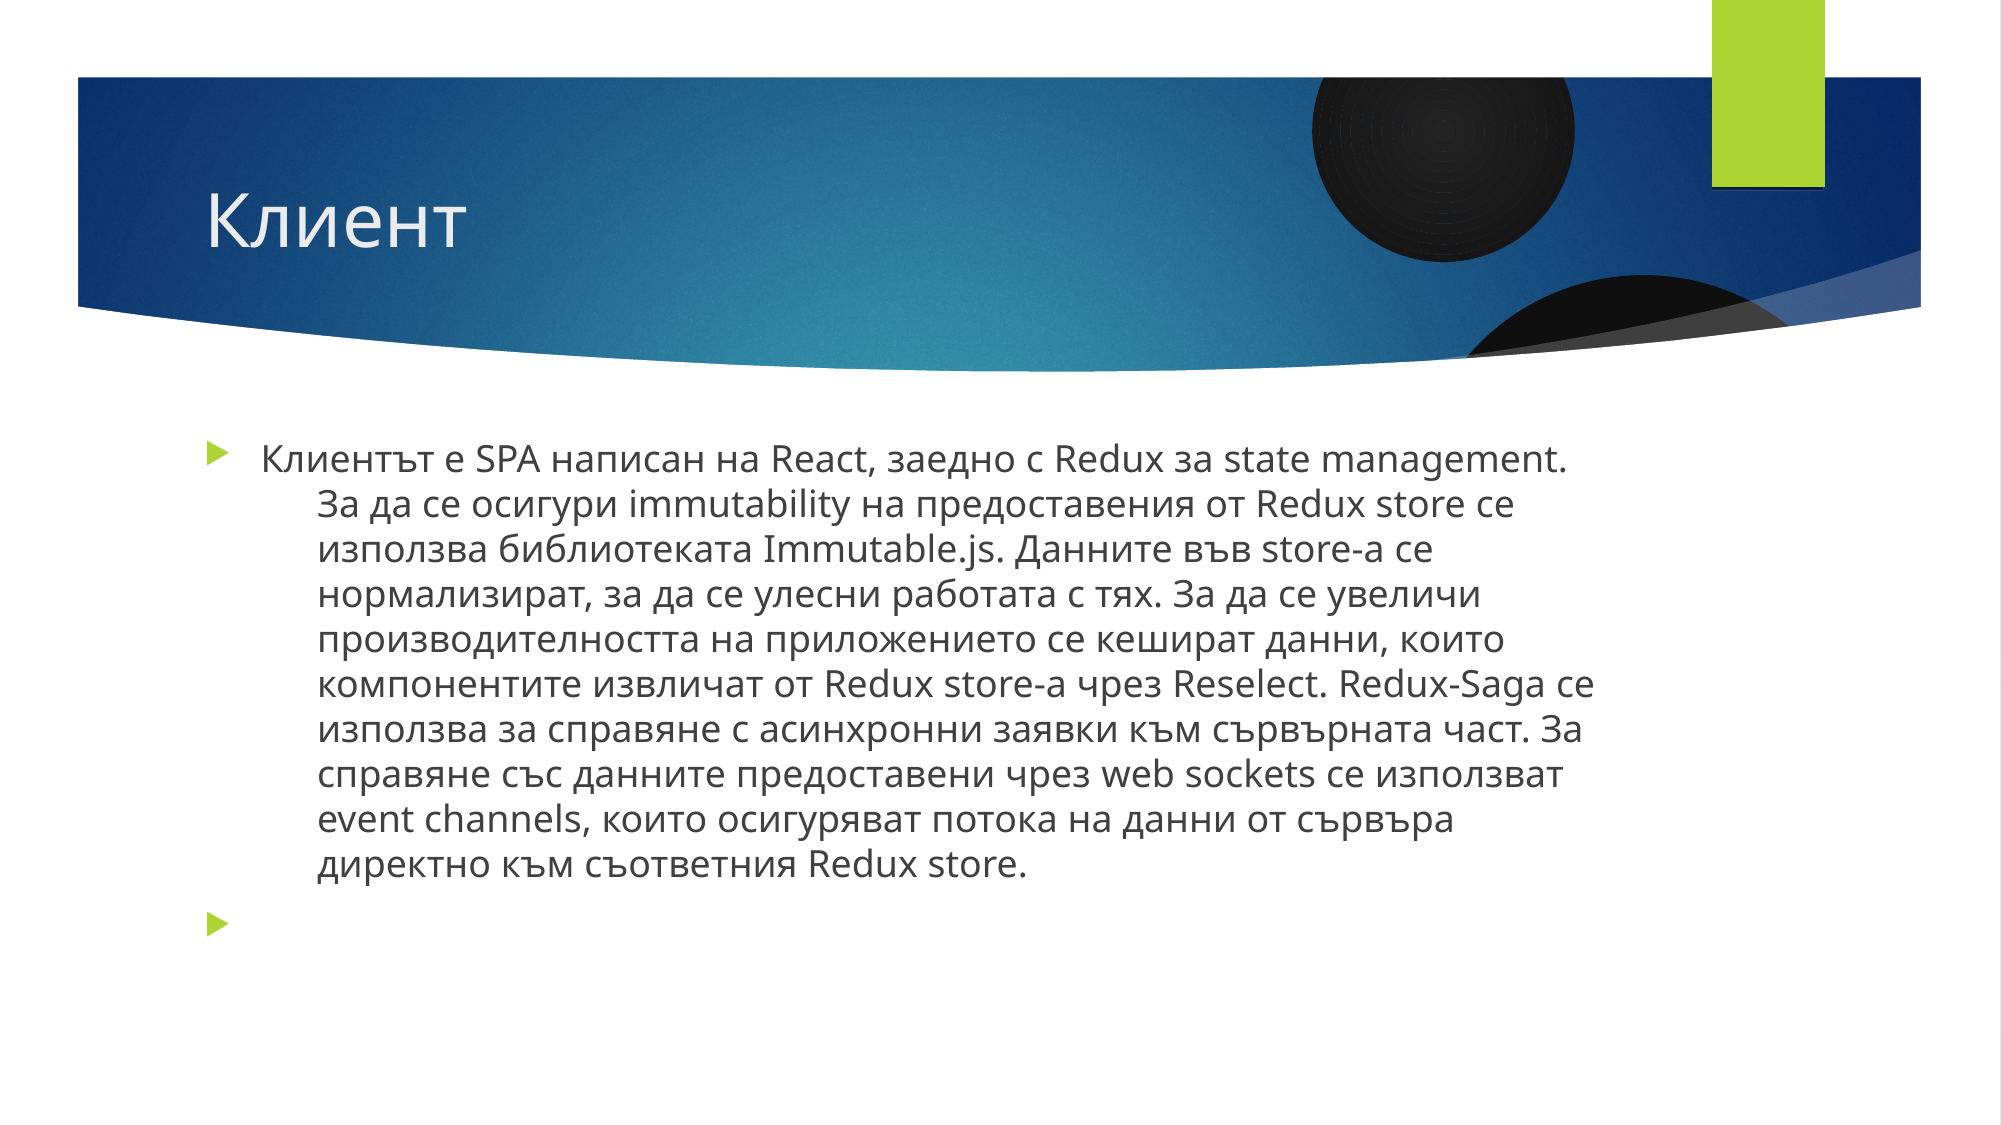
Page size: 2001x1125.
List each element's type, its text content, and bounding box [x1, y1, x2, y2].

title Клиент [189, 159, 1627, 276]
list Клиентът е SPA написан на React, заедно с Redux за state management. За да се осигури immutability на предоставения от Redux store се използва библиотеката Immutable.js. Данните във store-a се нормализират, за да се улесни работата с тях. За да се увеличи производителността на приложението се кешират данни, които компонентите извличат от Redux store-a чрез Reselect. Redux-Saga се използва за справяне с асинхронни заявки към сървърната част. За справяне със данните предоставени чрез web sockets се използват event channels, които осигуряват потока на данни от сървъра директно към съответния Redux store. [189, 427, 1627, 988]
